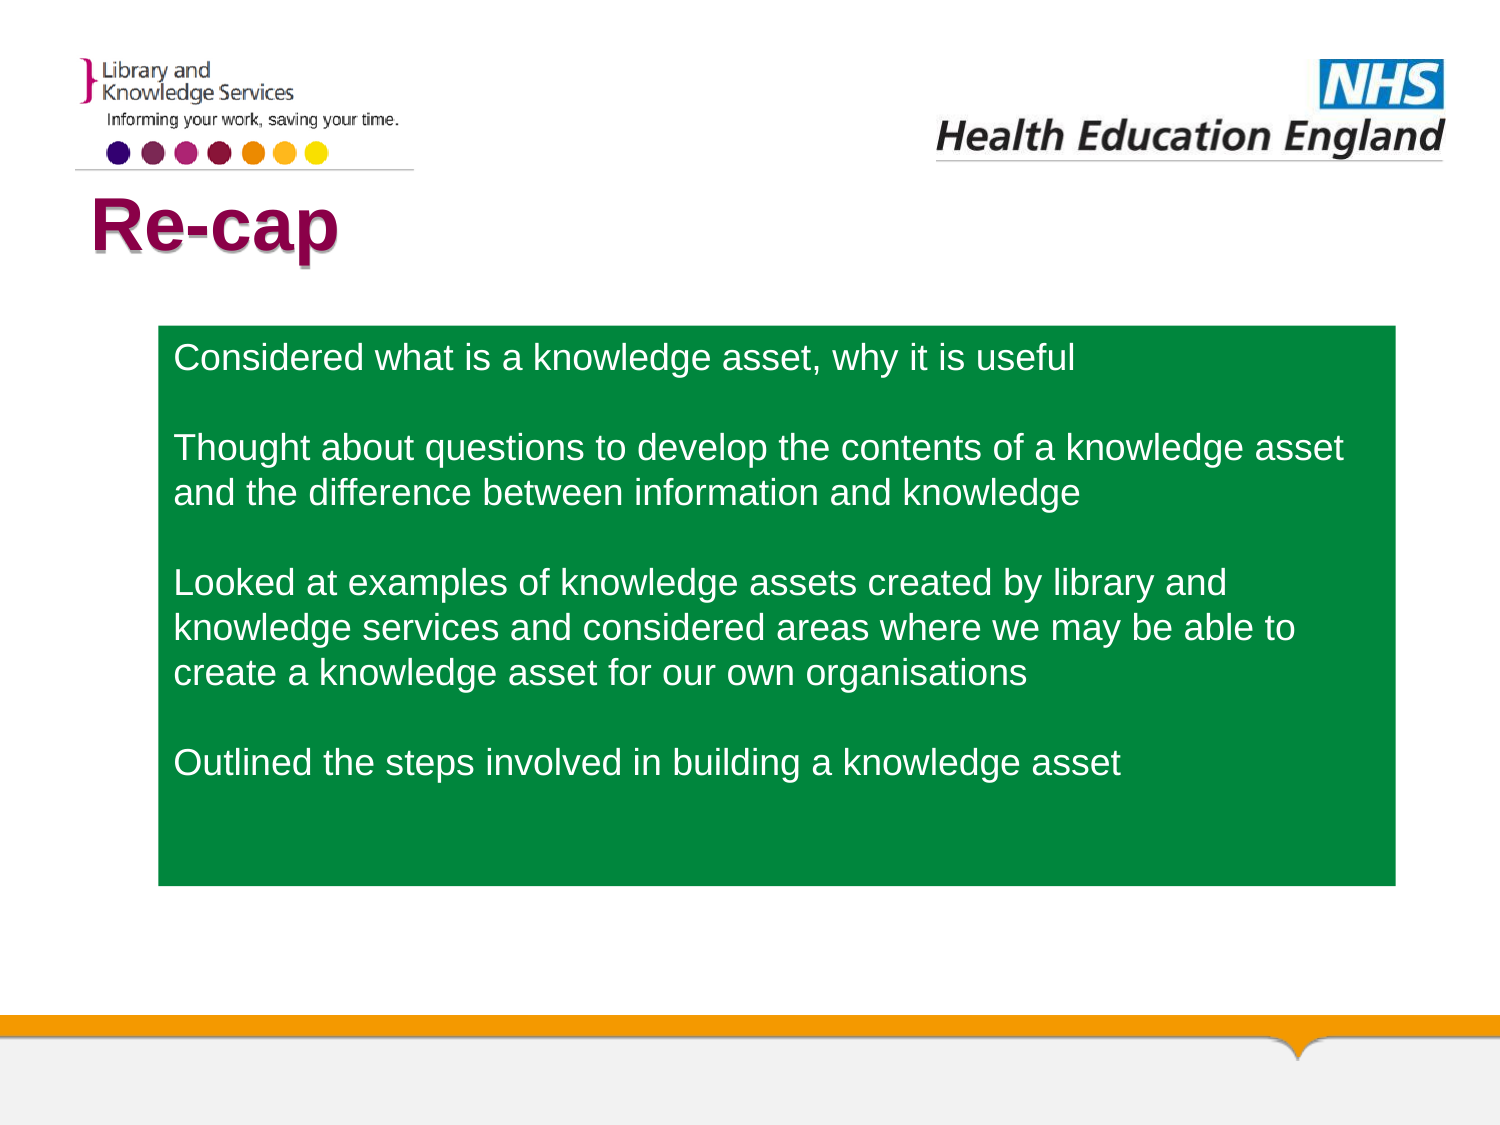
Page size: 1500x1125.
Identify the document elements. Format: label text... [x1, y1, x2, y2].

picture [75, 54, 416, 169]
title Re-cap [158, 195, 1434, 308]
text_box Considered what is a knowledge asset, why it is useful Thought about questions to develop the contents of a knowledge asset and the difference between information and knowledge Looked at examples of knowledge assets created by library and knowledge services and considered areas where we may be able to create a knowledge asset for our own organisations Outlined the steps involved in building a knowledge asset [158, 325, 1396, 887]
